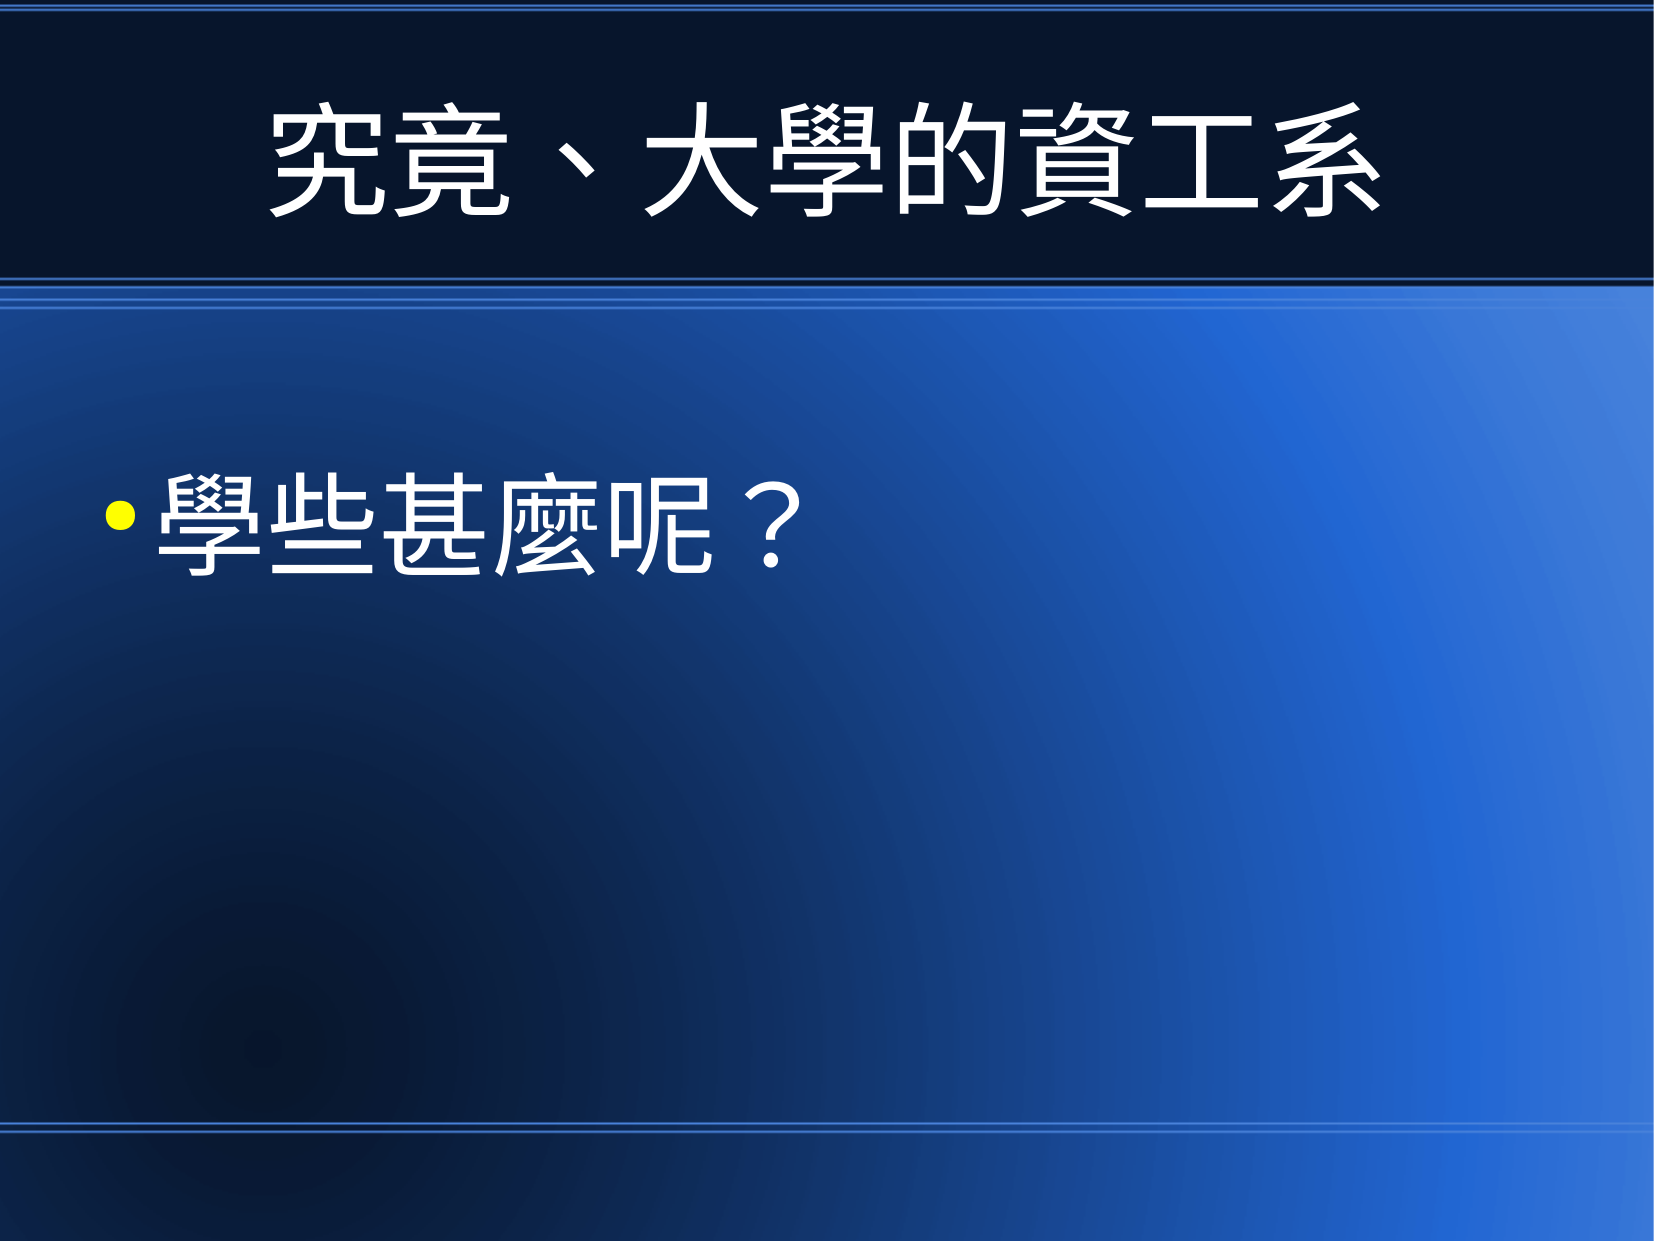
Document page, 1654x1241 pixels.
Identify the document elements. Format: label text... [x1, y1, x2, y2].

list 學些甚麼呢？ [82, 355, 1571, 1241]
title 究竟、大學的資工系 [82, 49, 1571, 257]
picture [0, 0, 1654, 1241]
